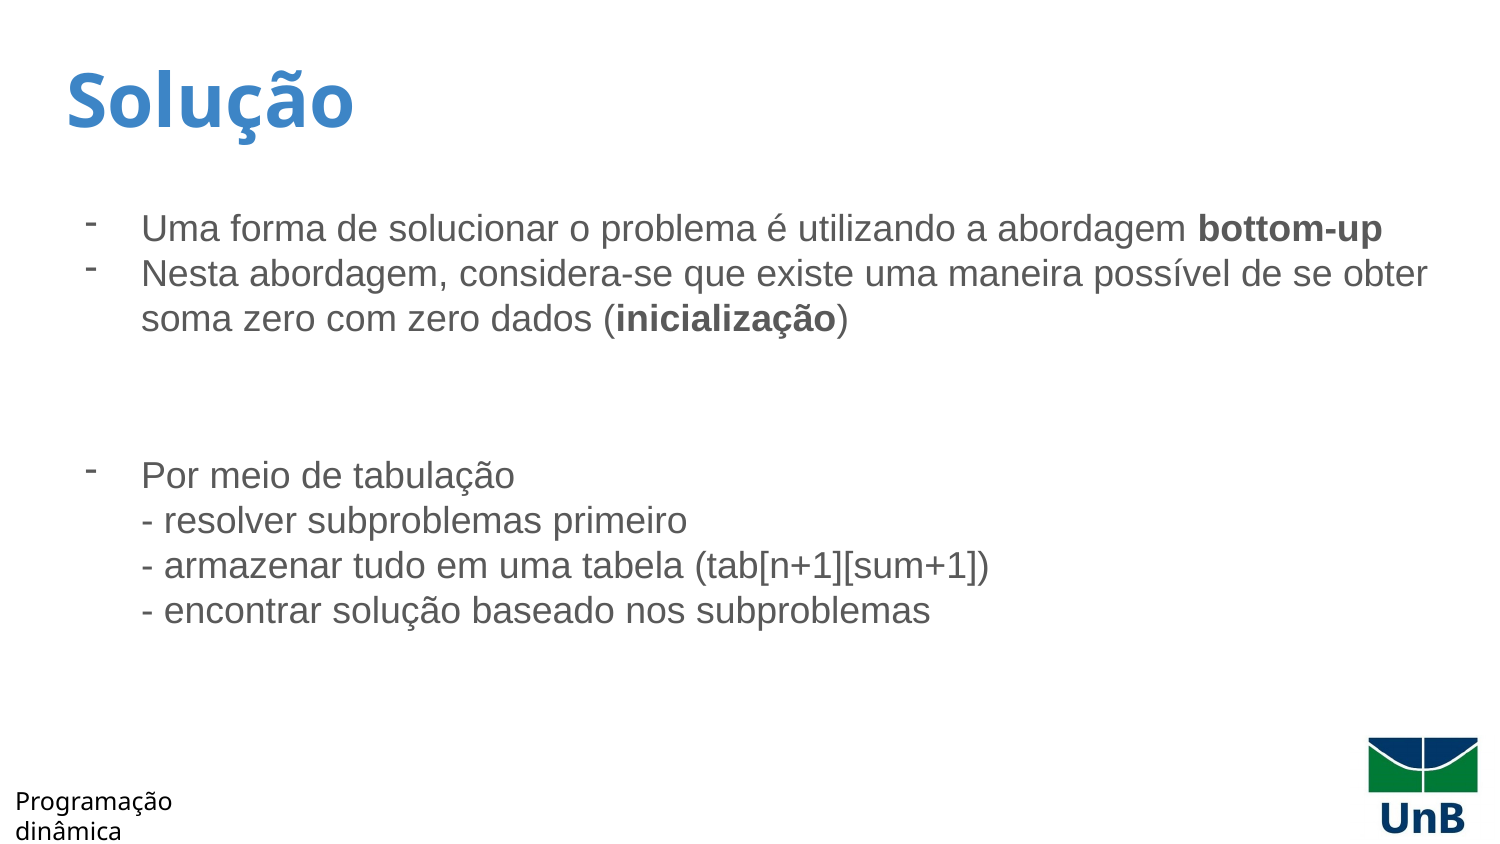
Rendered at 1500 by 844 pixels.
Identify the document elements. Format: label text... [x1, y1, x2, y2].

text_box Programação dinâmica [0, 792, 290, 840]
list Uma forma de solucionar o problema é utilizando a abordagem bottom-up Nesta abordagem, considera-se que existe uma maneira possível de se obter soma zero com zero dados (inicialização) Por meio de tabulação - resolver subproblemas primeiro - armazenar tudo em uma tabela (tab[n+1][sum+1]) - encontrar solução baseado nos subproblemas [51, 189, 1449, 736]
picture [1350, 735, 1495, 840]
title Solução [51, 37, 1449, 157]
